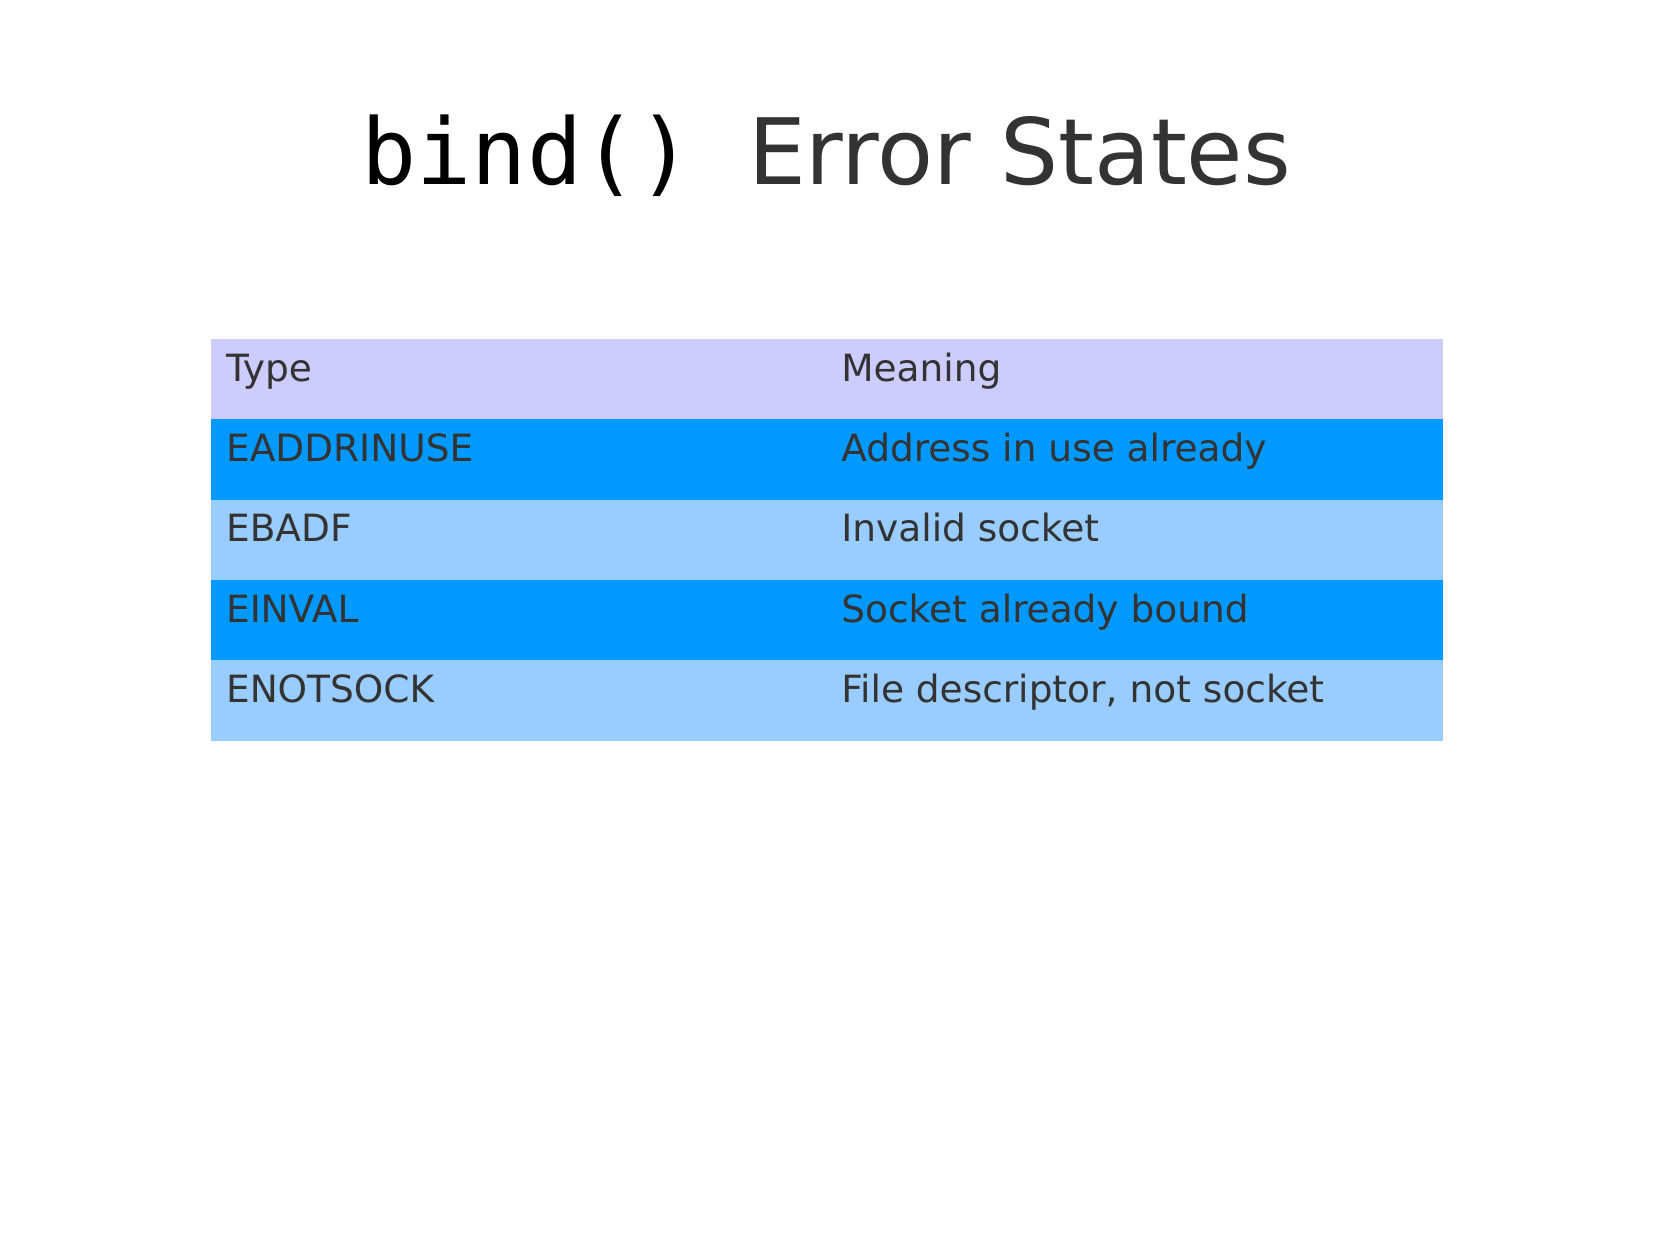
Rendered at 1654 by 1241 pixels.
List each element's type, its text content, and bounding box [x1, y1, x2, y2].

table_header Meaning [827, 339, 1443, 419]
table_cell Address in use already [827, 419, 1443, 500]
table_cell ENOTSOCK [211, 660, 827, 741]
table_cell Socket already bound [827, 580, 1443, 660]
table_cell EBADF [211, 500, 827, 580]
table_cell EINVAL [211, 580, 827, 660]
table_cell Invalid socket [827, 500, 1443, 580]
table_cell File descriptor, not socket [827, 660, 1443, 741]
title bind() Error States [82, 56, 1571, 250]
table_cell EADDRINUSE [211, 419, 827, 500]
table_header Type [211, 339, 827, 419]
